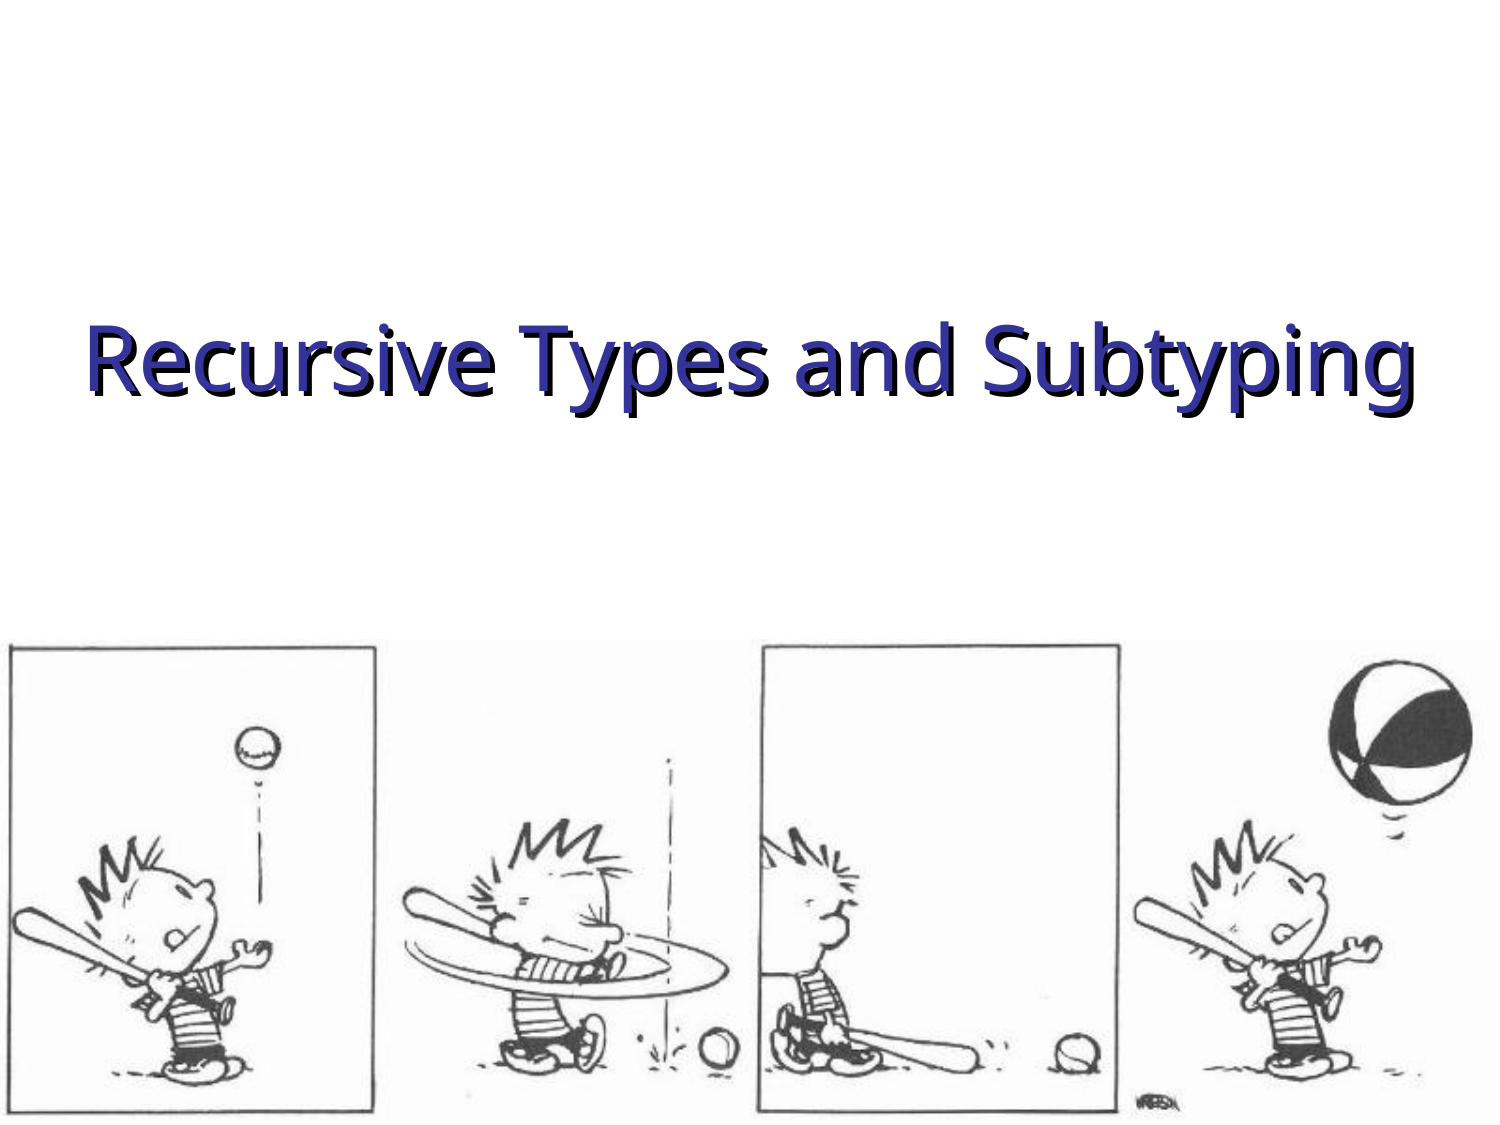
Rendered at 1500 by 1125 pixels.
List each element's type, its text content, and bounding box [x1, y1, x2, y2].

title Recursive Types and Subtyping [37, 224, 1463, 488]
picture [0, 639, 1500, 1125]
